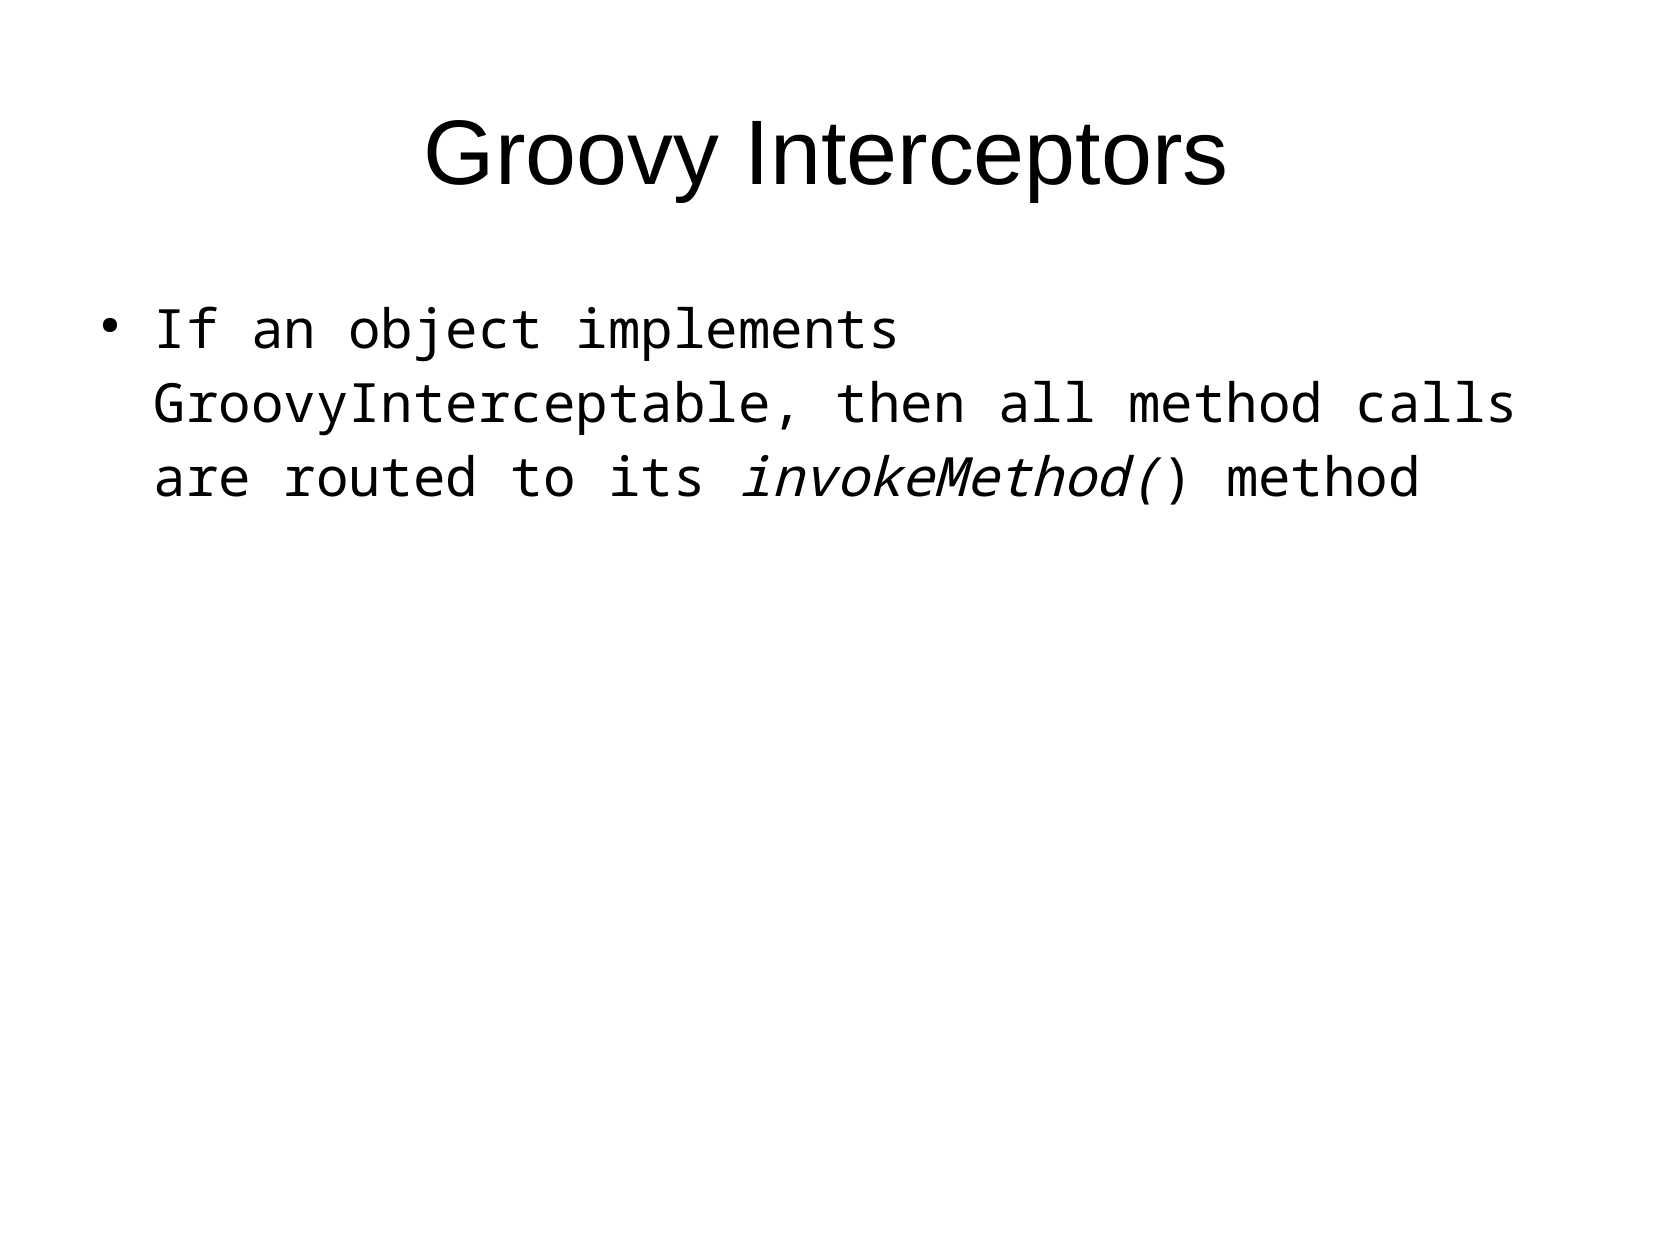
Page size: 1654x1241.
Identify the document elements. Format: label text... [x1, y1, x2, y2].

title Groovy Interceptors [82, 49, 1571, 257]
list If an object implements GroovyInterceptable, then all method calls are routed to its invokeMethod() method [82, 290, 1571, 1010]
